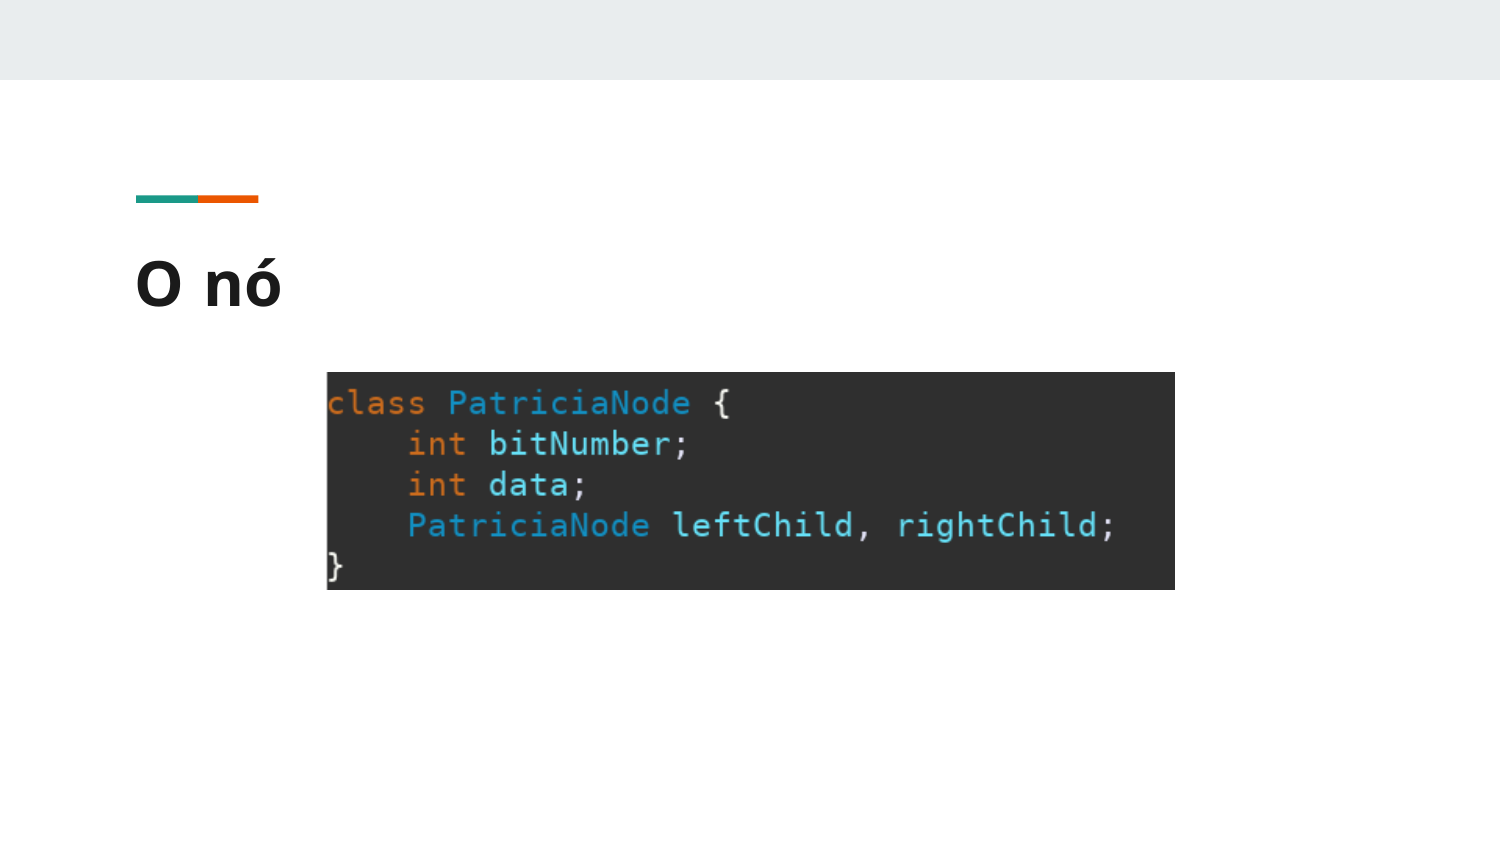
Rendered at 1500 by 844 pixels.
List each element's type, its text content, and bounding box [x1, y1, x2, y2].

title O nó [119, 216, 1381, 305]
picture [326, 372, 1175, 590]
